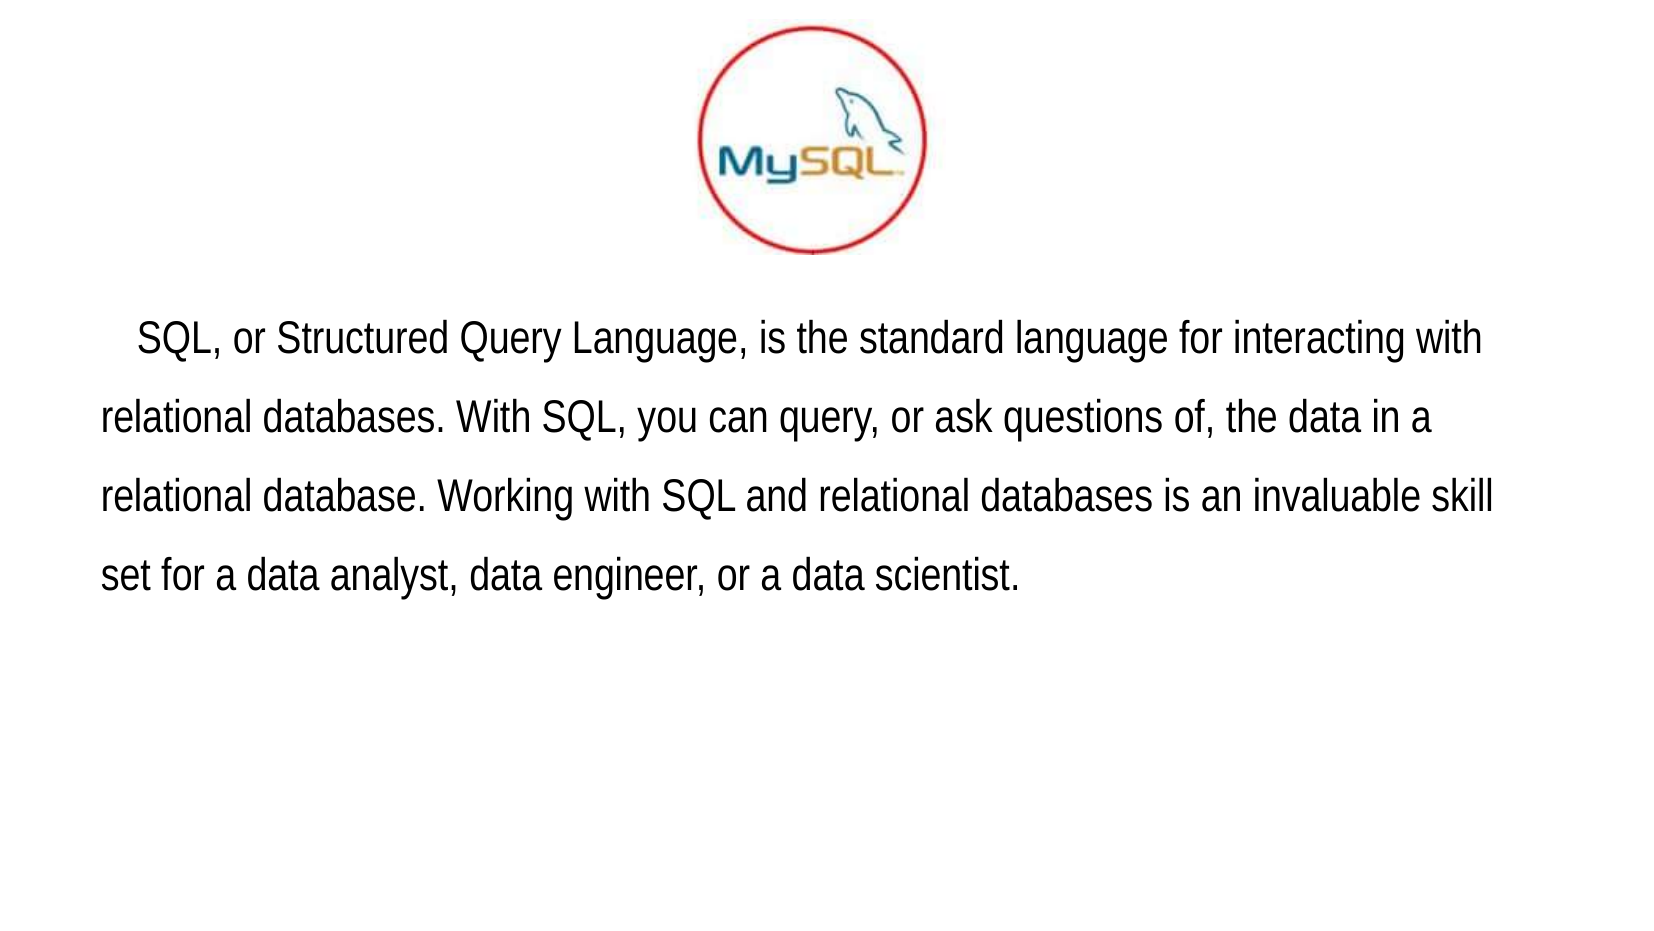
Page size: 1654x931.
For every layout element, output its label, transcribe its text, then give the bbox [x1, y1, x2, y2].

list SQL, or Structured Query Language, is the standard language for interacting with relational databases. With SQL, you can query, or ask questions of, the data in a relational database. Working with SQL and relational databases is an invaluable skill set for a data analyst, data engineer, or a data scientist. [30, 285, 1546, 706]
picture [690, 19, 946, 256]
